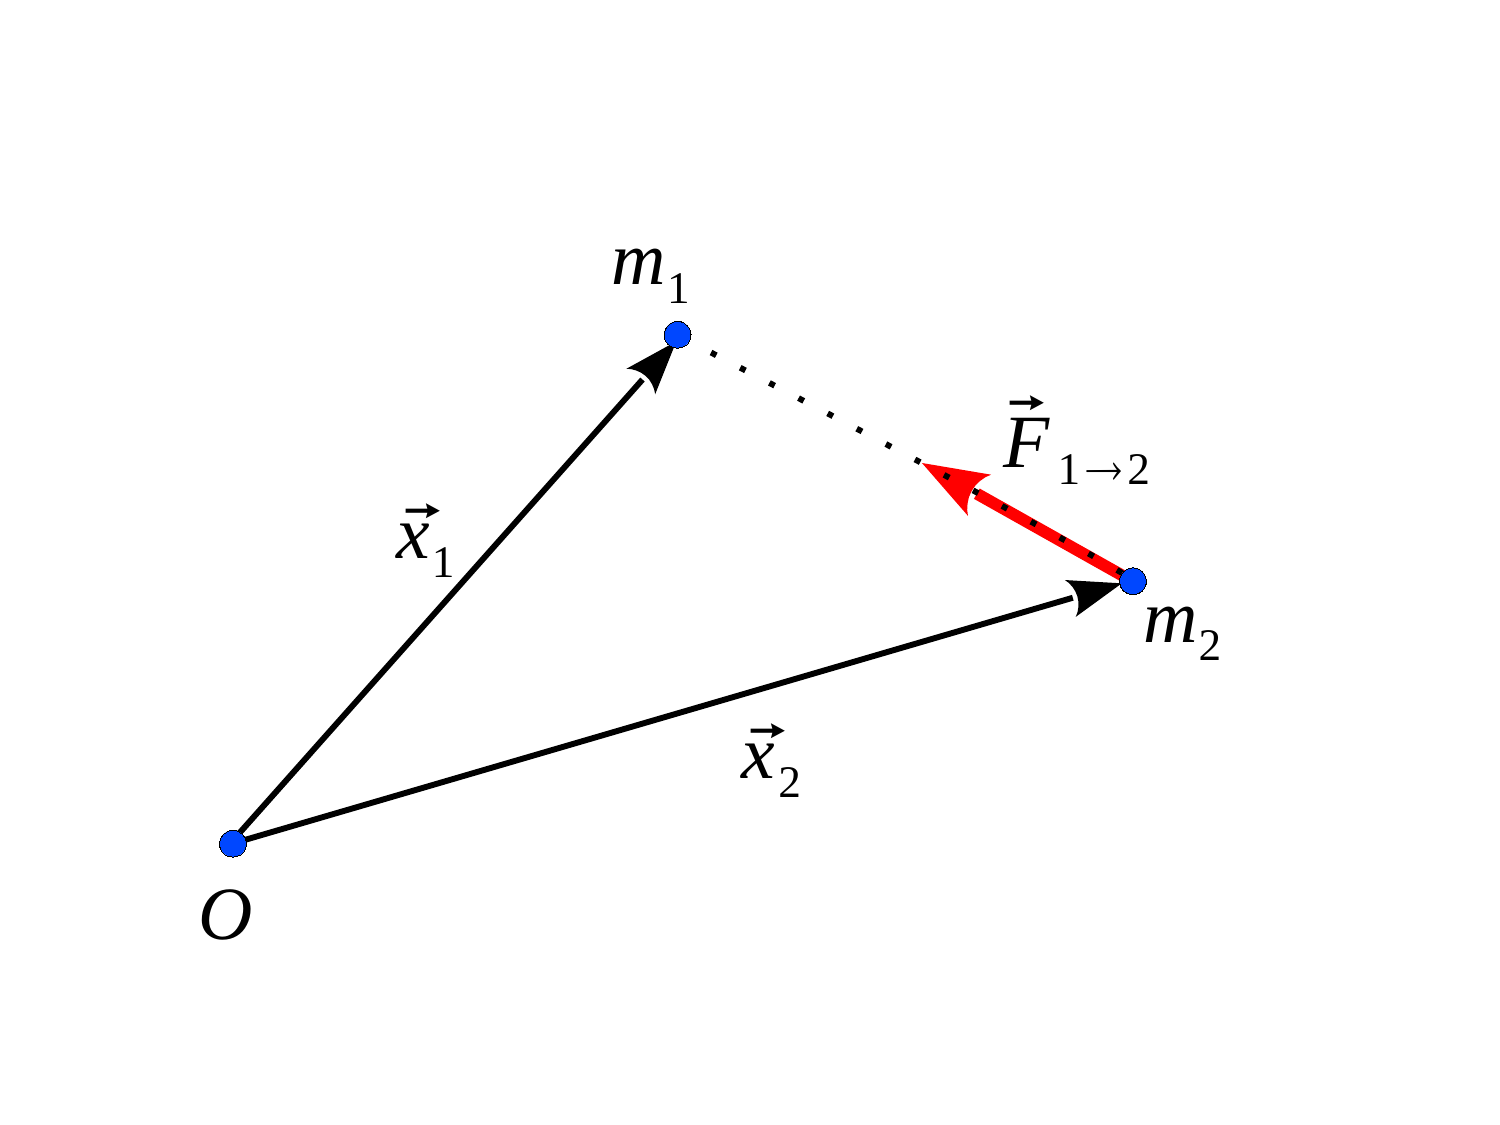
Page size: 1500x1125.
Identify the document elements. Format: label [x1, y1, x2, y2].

text_box [219, 830, 247, 858]
chart [992, 391, 1156, 495]
chart [383, 492, 461, 587]
text_box [664, 321, 692, 349]
chart [192, 873, 259, 957]
chart [1134, 575, 1227, 670]
chart [603, 218, 695, 313]
chart [728, 712, 806, 807]
text_box [1119, 567, 1145, 595]
